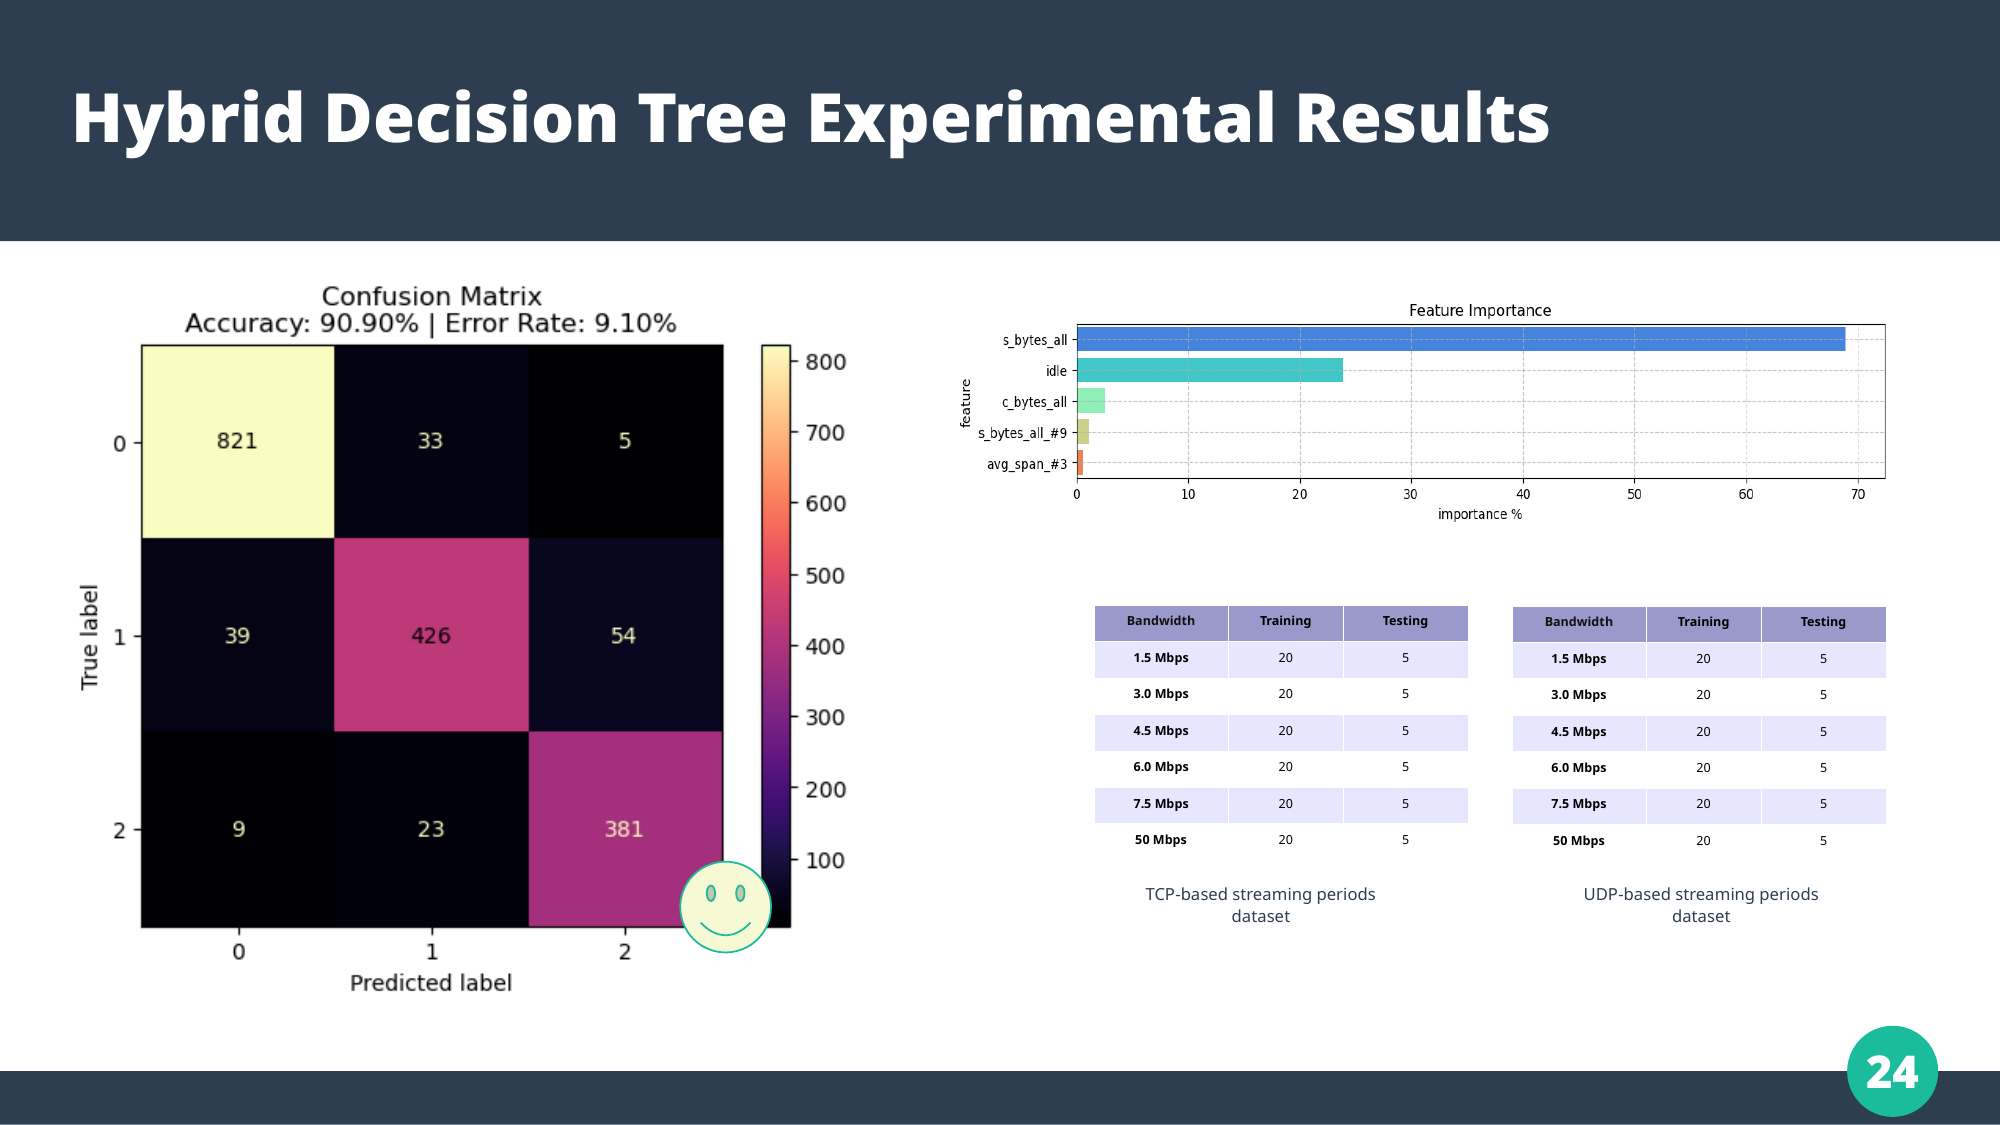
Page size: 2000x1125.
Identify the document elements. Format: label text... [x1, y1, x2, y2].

table_cell 20 [1647, 716, 1761, 751]
table_header Training [1229, 606, 1343, 641]
text_box TCP-based streaming periods dataset [1125, 872, 1398, 938]
table_cell 3.0 Mbps [1513, 679, 1646, 715]
table_cell 6.0 Mbps [1513, 752, 1646, 788]
table_cell 20 [1647, 789, 1761, 824]
table_cell 20 [1647, 679, 1761, 715]
table_cell 5 [1762, 716, 1886, 751]
table_cell 20 [1229, 715, 1343, 751]
table_cell 6.0 Mbps [1095, 752, 1228, 787]
table_header Testing [1344, 606, 1468, 641]
text_box UDP-based streaming periods dataset [1565, 872, 1838, 938]
table_cell 50 Mbps [1513, 825, 1646, 861]
table_cell 7.5 Mbps [1095, 788, 1228, 823]
table_header Training [1647, 607, 1761, 642]
table_cell 20 [1229, 752, 1343, 787]
text_box [680, 861, 772, 953]
table_cell 20 [1229, 642, 1343, 678]
table_cell 4.5 Mbps [1095, 715, 1228, 751]
table_cell 5 [1344, 824, 1468, 860]
table_cell 50 Mbps [1095, 824, 1228, 860]
table_cell 5 [1344, 788, 1468, 823]
table_cell 5 [1762, 752, 1886, 788]
table_cell 20 [1229, 788, 1343, 823]
table_cell 5 [1344, 752, 1468, 787]
table_cell 1.5 Mbps [1513, 643, 1646, 678]
table_cell 5 [1762, 679, 1886, 715]
table_cell 4.5 Mbps [1513, 716, 1646, 751]
picture [66, 271, 862, 1010]
table_cell 20 [1229, 679, 1343, 714]
table_cell 5 [1762, 643, 1886, 678]
table_cell 5 [1344, 715, 1468, 751]
table_header Testing [1762, 607, 1886, 642]
table_cell 5 [1344, 642, 1468, 678]
table_header Bandwidth [1095, 606, 1228, 641]
table_cell 20 [1647, 825, 1761, 861]
table_cell 20 [1647, 752, 1761, 788]
table_cell 3.0 Mbps [1095, 679, 1228, 714]
table_cell 20 [1647, 643, 1761, 678]
table_cell 5 [1762, 825, 1886, 861]
table_header Bandwidth [1513, 607, 1646, 642]
title Hybrid Decision Tree Experimental Results [71, 45, 1929, 188]
table_cell 5 [1762, 789, 1886, 824]
table_cell 20 [1229, 824, 1343, 860]
table_cell 7.5 Mbps [1513, 789, 1646, 824]
table_cell 5 [1344, 679, 1468, 714]
table_cell 1.5 Mbps [1095, 642, 1228, 678]
picture [952, 294, 1892, 530]
